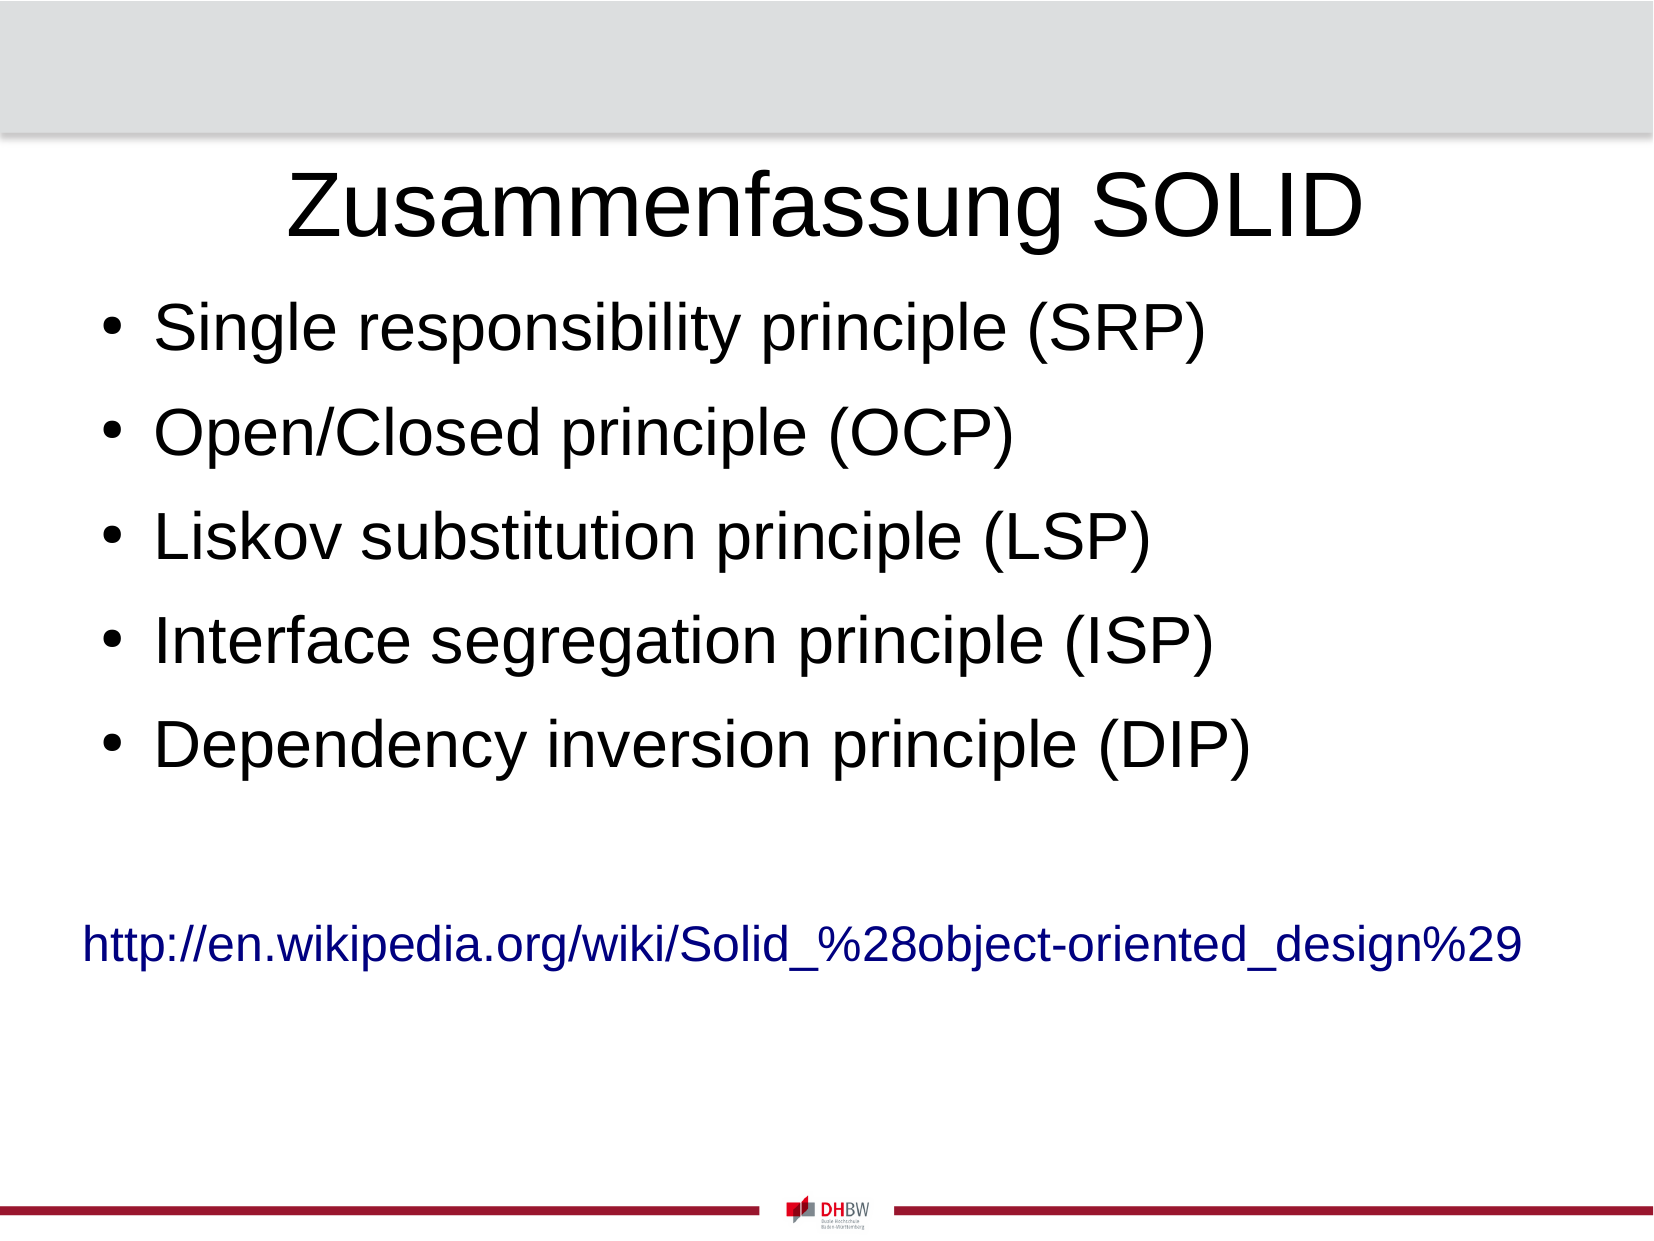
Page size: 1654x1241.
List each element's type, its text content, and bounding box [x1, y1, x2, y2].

picture [0, 1, 1654, 1237]
title Zusammenfassung SOLID [82, 49, 1571, 257]
list Single responsibility principle (SRP) Open/Closed principle (OCP) Liskov substitution principle (LSP) Interface segregation principle (ISP) Dependency inversion principle (DIP) http://en.wikipedia.org/wiki/Solid_%28object-oriented_design%29 [82, 290, 1571, 1010]
